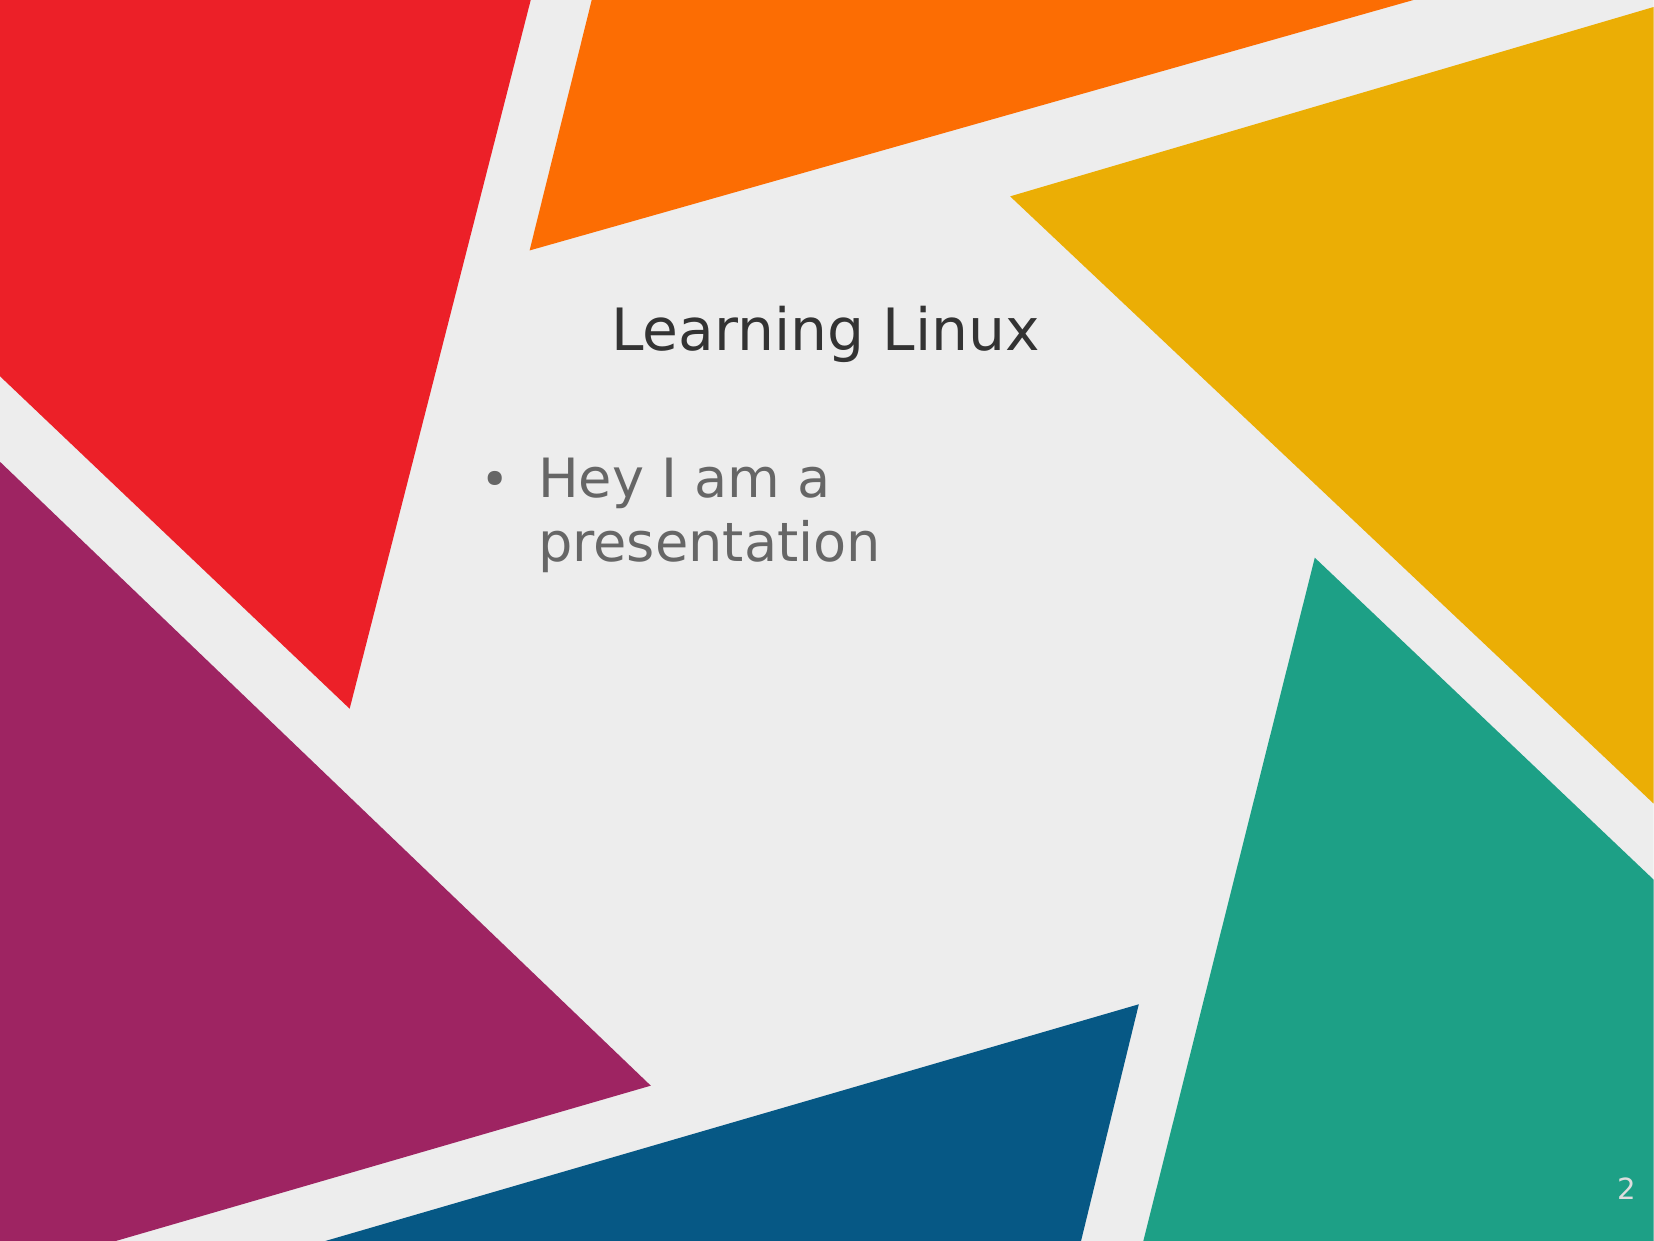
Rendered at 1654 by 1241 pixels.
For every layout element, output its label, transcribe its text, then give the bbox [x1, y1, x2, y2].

title Learning Linux [467, 226, 1185, 434]
list Hey I am a presentation [467, 447, 1191, 1005]
